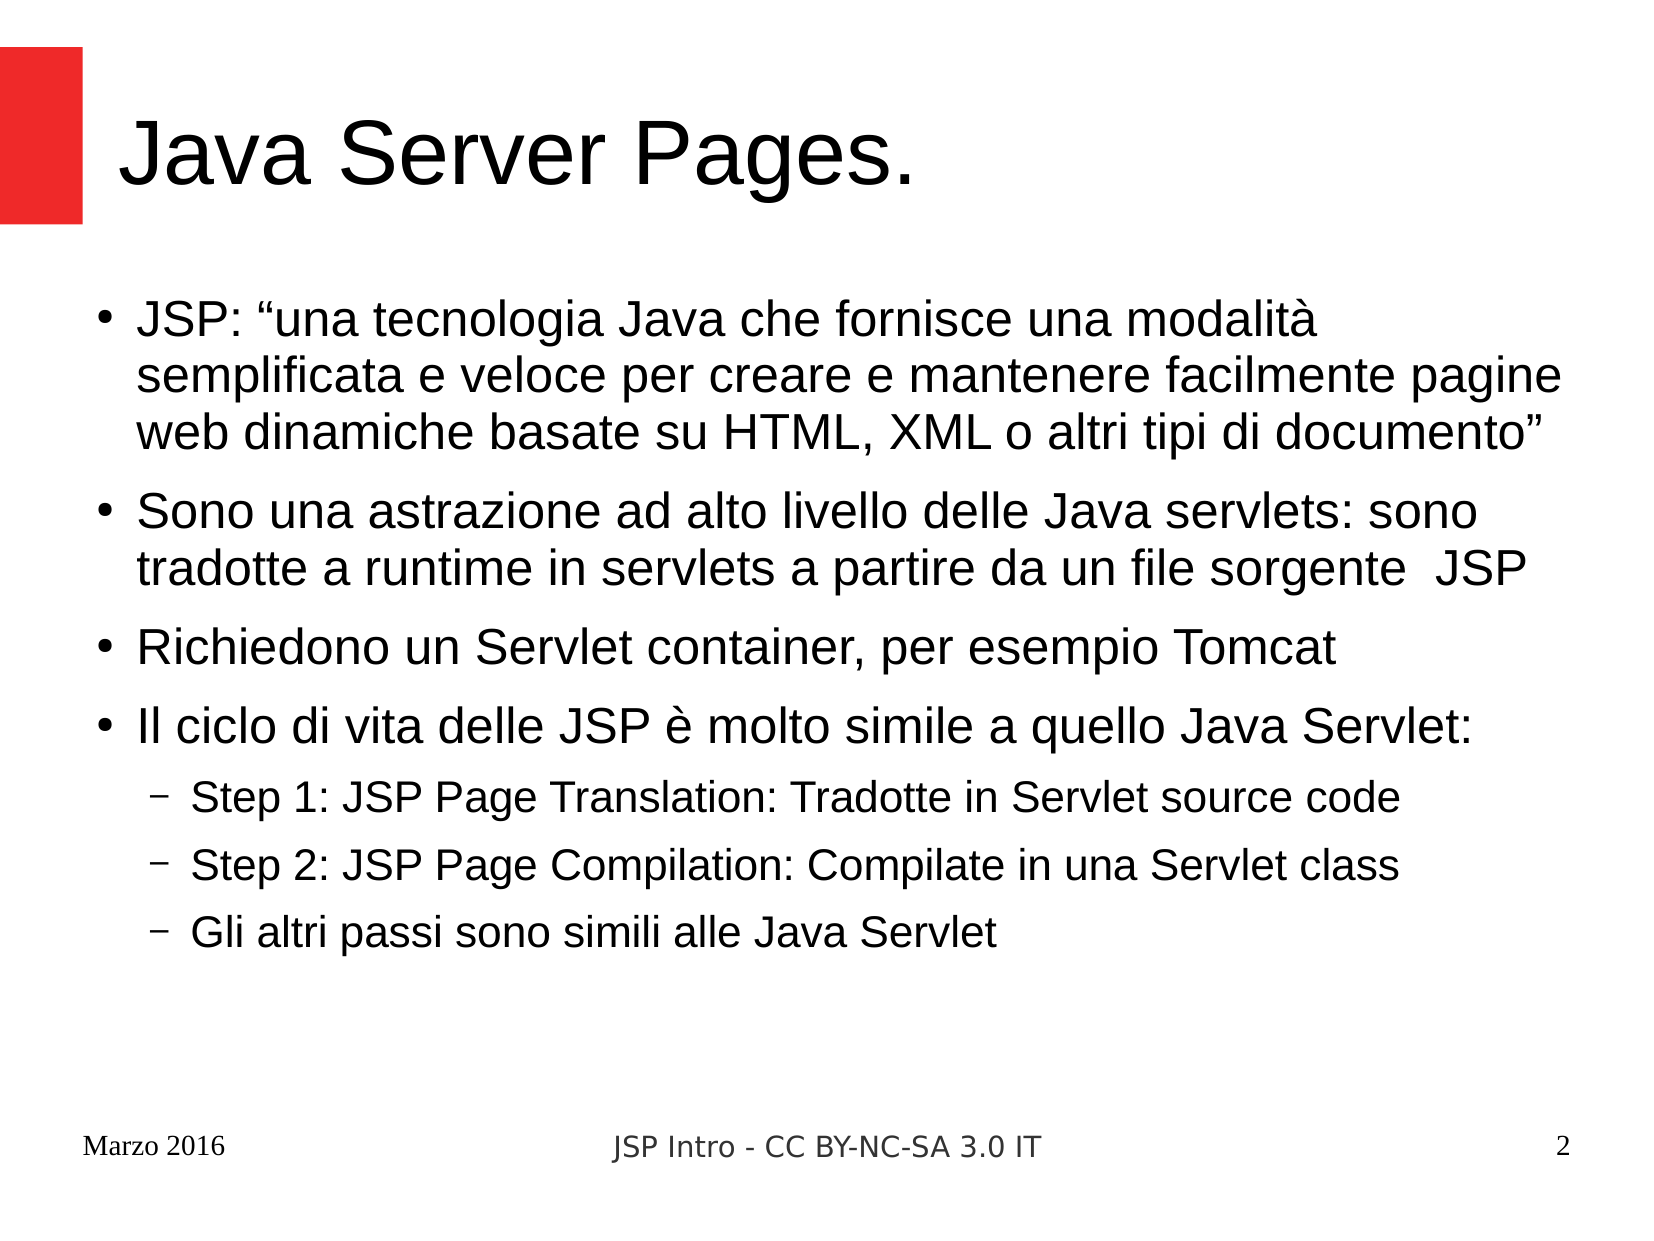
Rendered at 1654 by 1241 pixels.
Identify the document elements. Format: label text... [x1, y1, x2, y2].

list JSP: “una tecnologia Java che fornisce una modalità semplificata e veloce per creare e mantenere facilmente pagine web dinamiche basate su HTML, XML o altri tipi di documento” Sono una astrazione ad alto livello delle Java servlets: sono tradotte a runtime in servlets a partire da un file sorgente JSP Richiedono un Servlet container, per esempio Tomcat Il ciclo di vita delle JSP è molto simile a quello Java Servlet: Step 1: JSP Page Translation: Tradotte in Servlet source code Step 2: JSP Page Compilation: Compilate in una Servlet class Gli altri passi sono simili alle Java Servlet [82, 290, 1571, 1010]
title Java Server Pages. [118, 49, 1607, 257]
